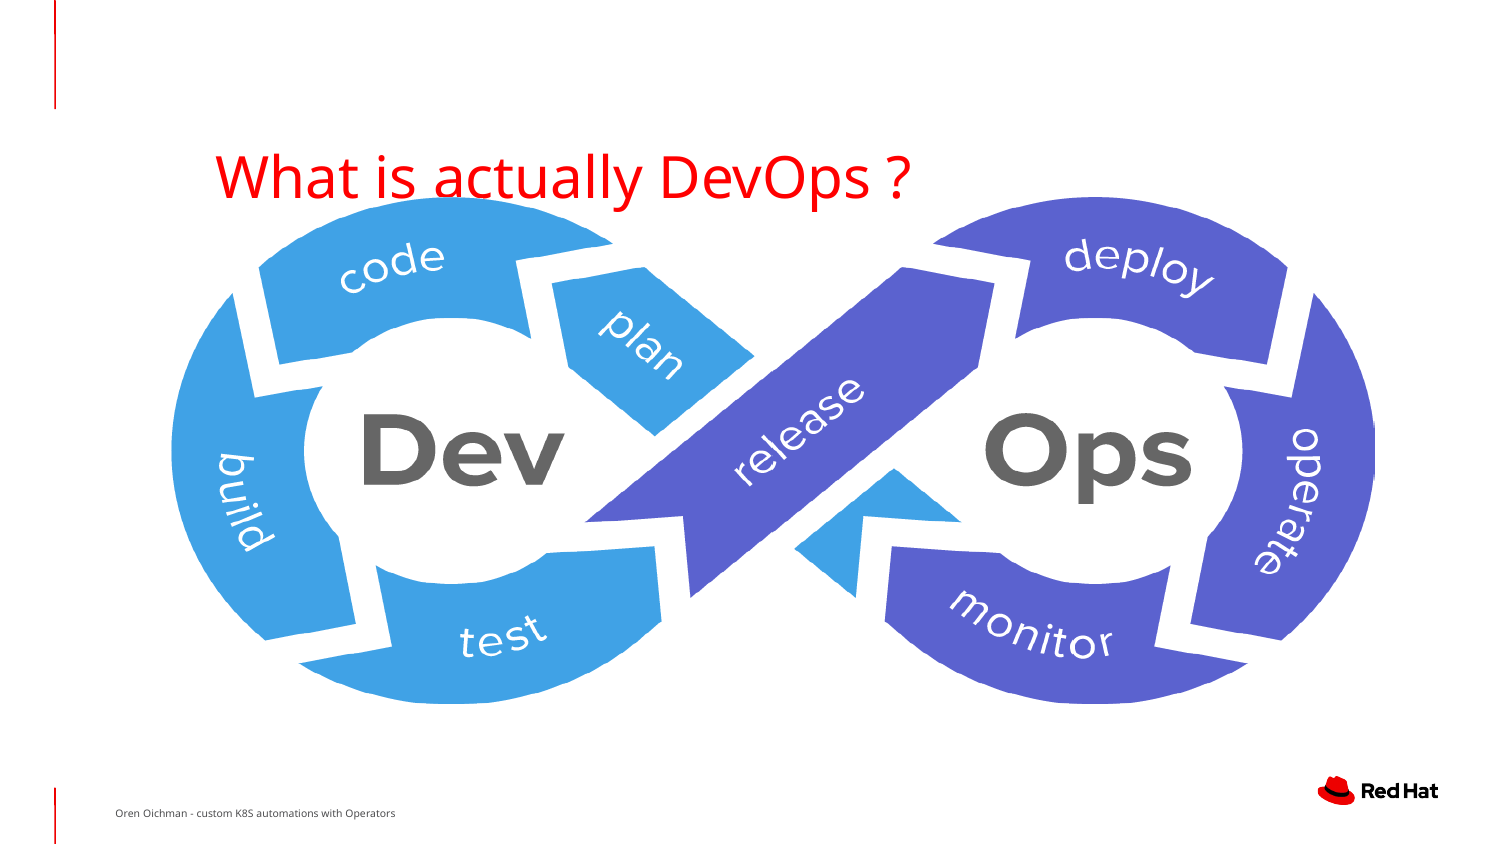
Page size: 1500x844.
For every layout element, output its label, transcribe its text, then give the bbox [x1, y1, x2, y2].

picture [171, 197, 1375, 704]
picture [1317, 776, 1438, 805]
title What is actually DevOps ? [215, 119, 1285, 189]
subtitle Oren Oichman - custom K8S automations with Operators [115, 750, 1246, 820]
